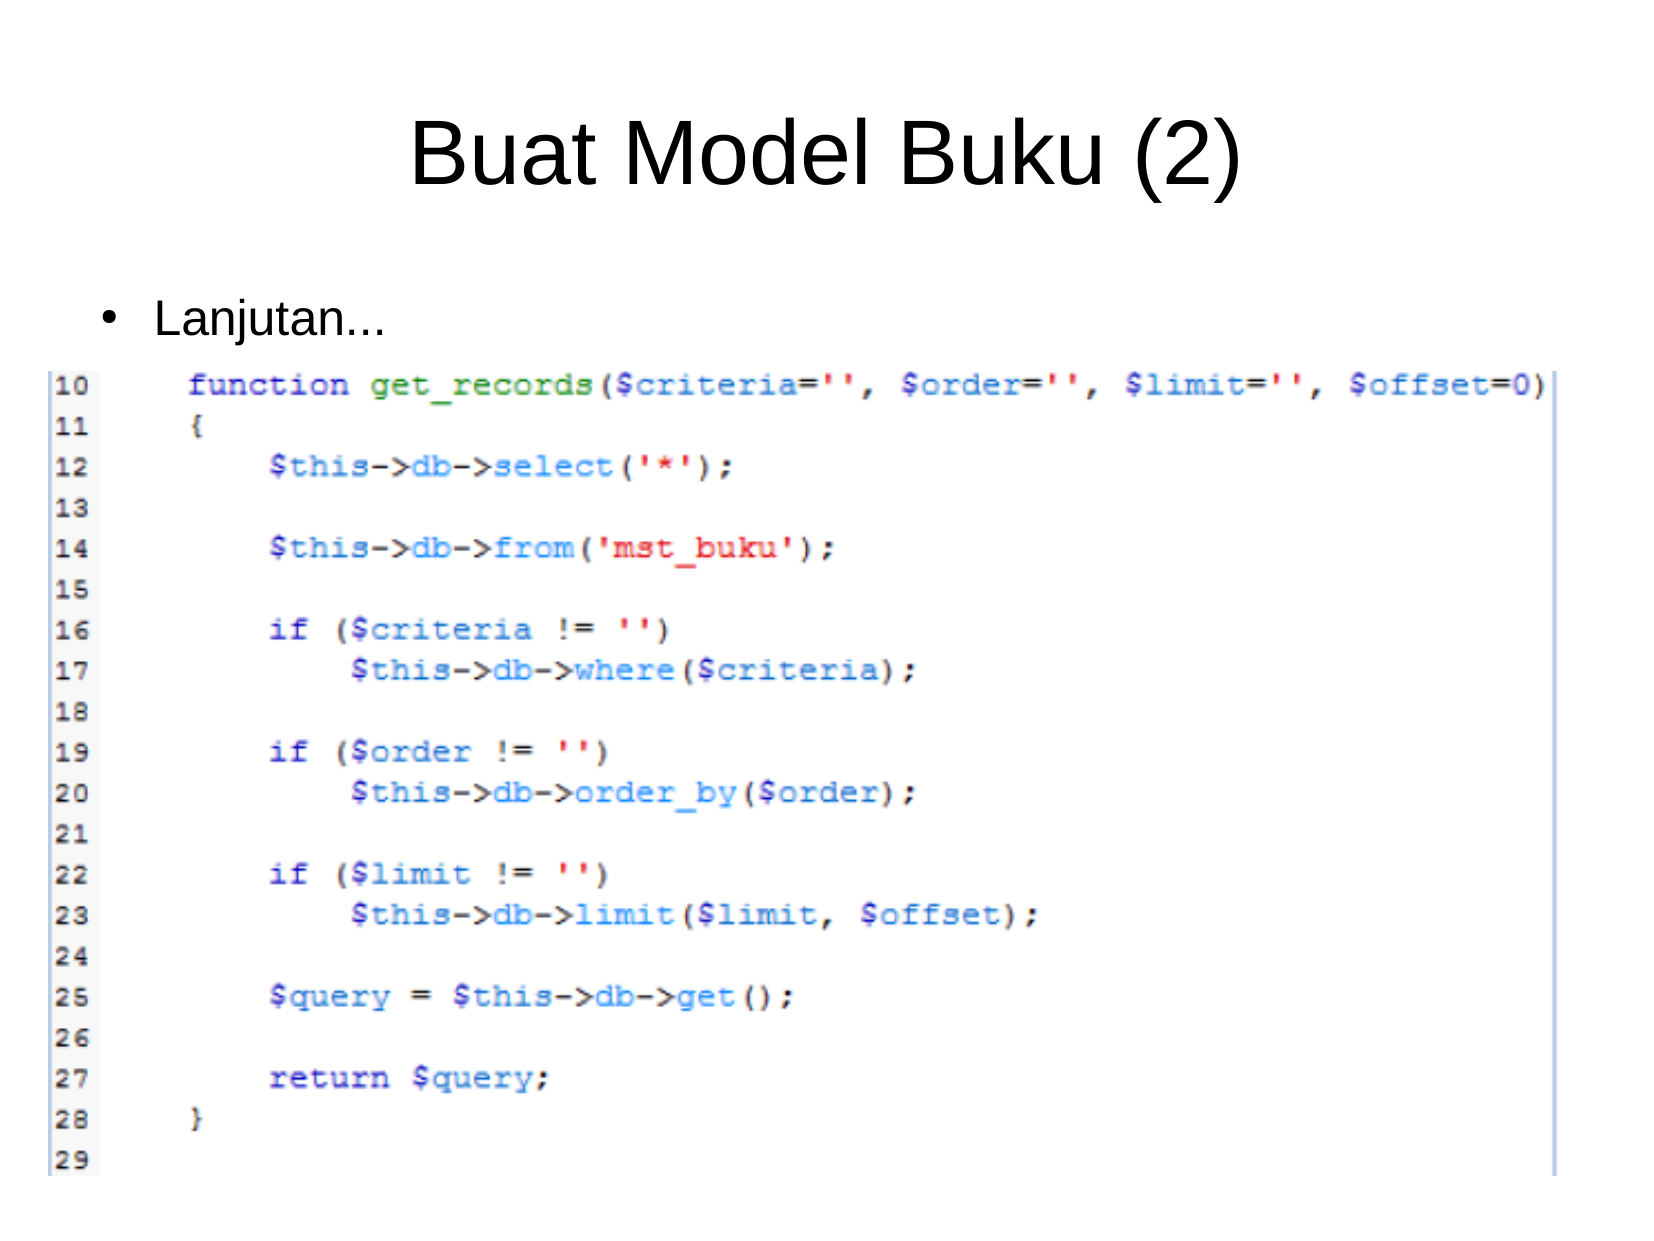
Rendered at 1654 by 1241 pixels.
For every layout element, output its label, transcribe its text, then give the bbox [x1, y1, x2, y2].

picture [48, 371, 1564, 1176]
list Lanjutan... [82, 290, 1571, 1141]
title Buat Model Buku (2) [82, 49, 1571, 257]
